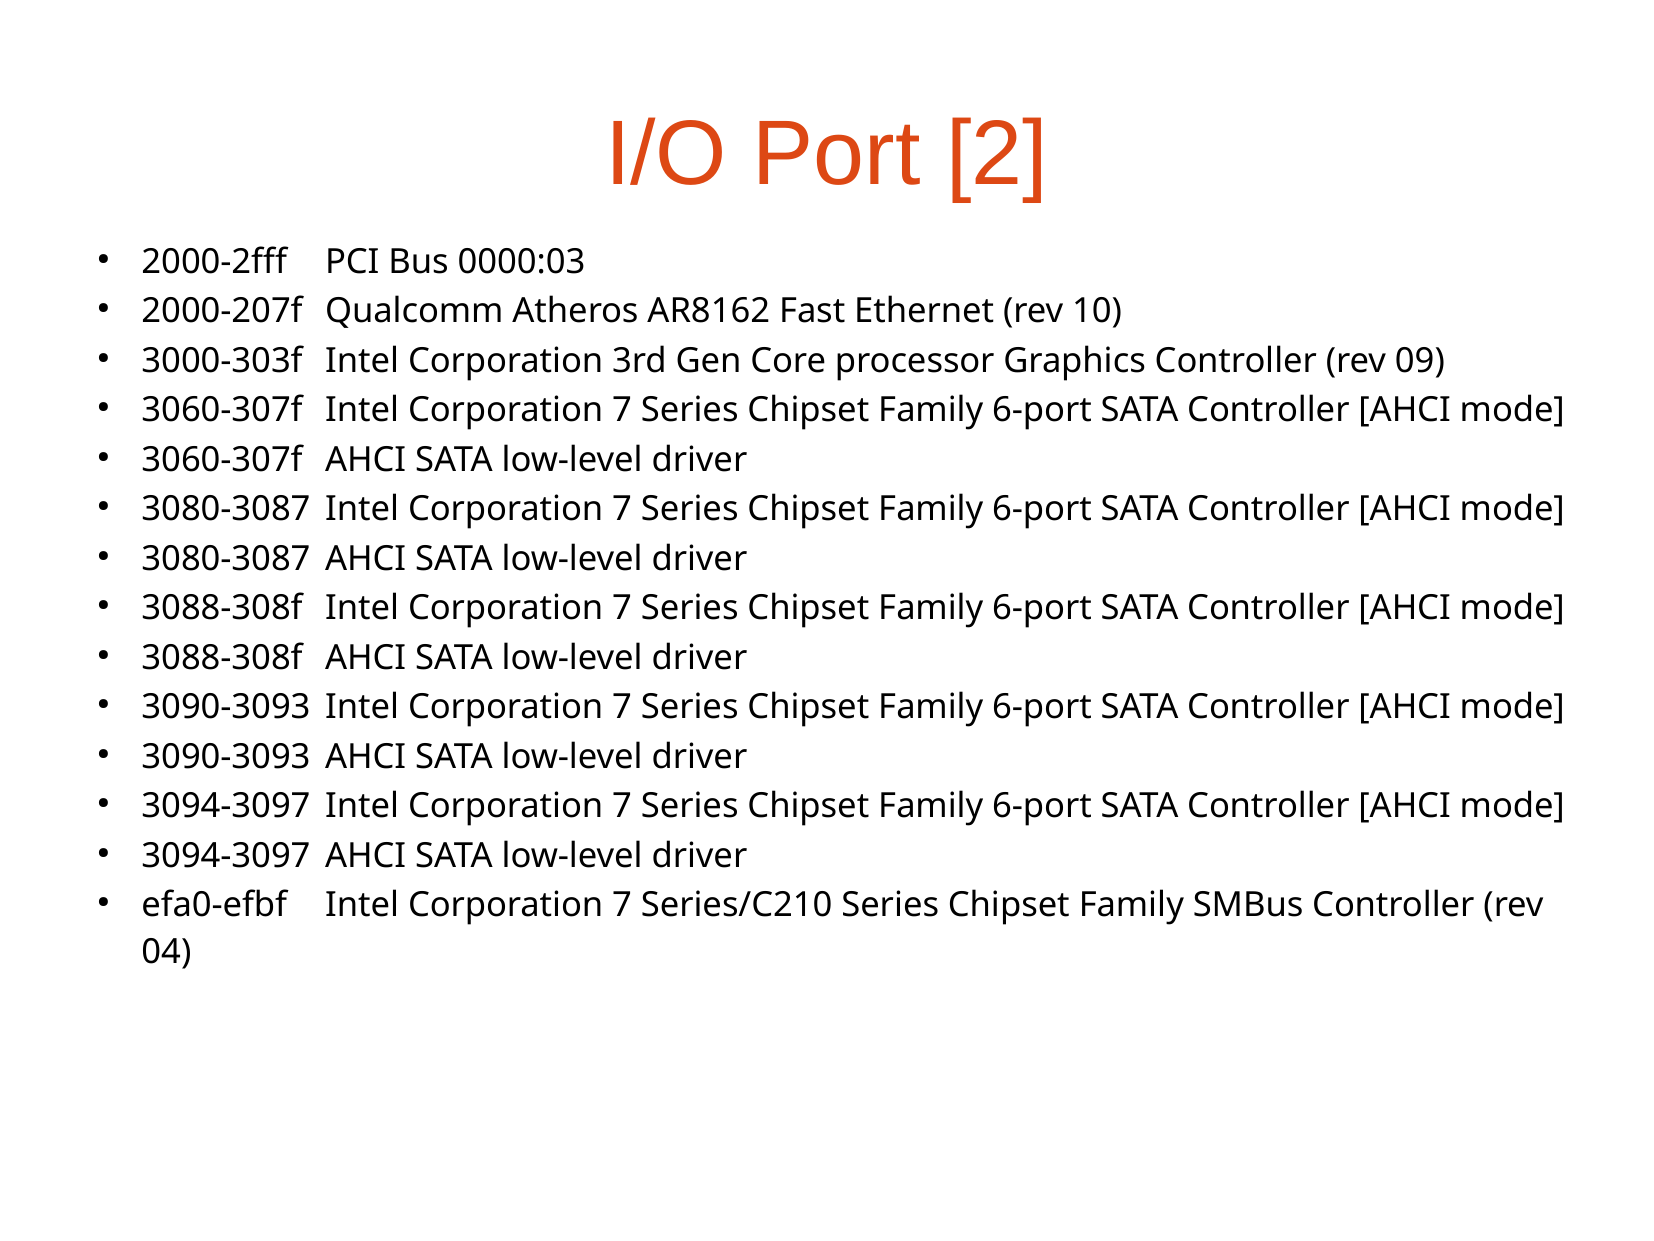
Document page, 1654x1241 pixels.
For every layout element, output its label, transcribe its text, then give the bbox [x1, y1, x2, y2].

list 2000-2fff PCI Bus 0000:03 2000-207f Qualcomm Atheros AR8162 Fast Ethernet (rev 10) 3000-303f Intel Corporation 3rd Gen Core processor Graphics Controller (rev 09) 3060-307f Intel Corporation 7 Series Chipset Family 6-port SATA Controller [AHCI mode] 3060-307f AHCI SATA low-level driver 3080-3087 Intel Corporation 7 Series Chipset Family 6-port SATA Controller [AHCI mode] 3080-3087 AHCI SATA low-level driver 3088-308f Intel Corporation 7 Series Chipset Family 6-port SATA Controller [AHCI mode] 3088-308f AHCI SATA low-level driver 3090-3093 Intel Corporation 7 Series Chipset Family 6-port SATA Controller [AHCI mode] 3090-3093 AHCI SATA low-level driver 3094-3097 Intel Corporation 7 Series Chipset Family 6-port SATA Controller [AHCI mode] 3094-3097 AHCI SATA low-level driver efa0-efbf Intel Corporation 7 Series/C210 Series Chipset Family SMBus Controller (rev 04) [82, 236, 1571, 1170]
title I/O Port [2] [82, 49, 1571, 236]
